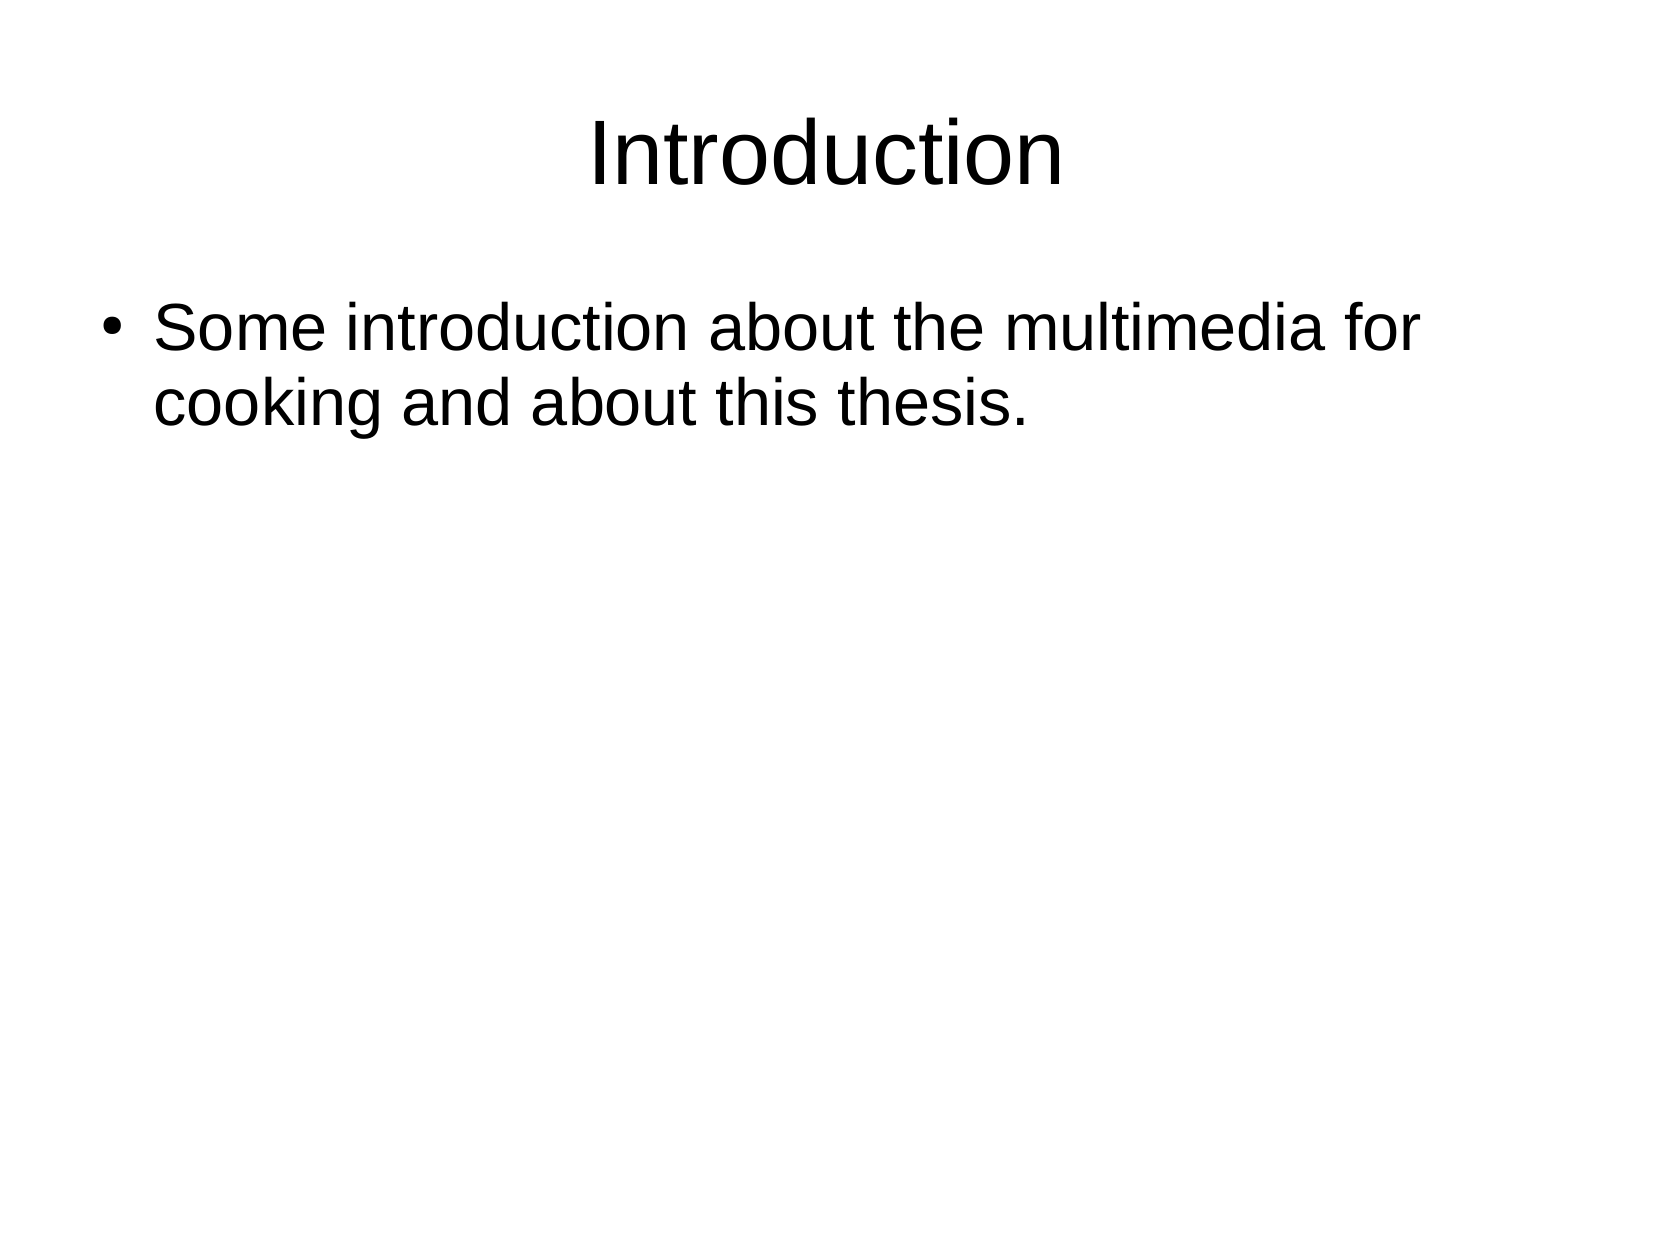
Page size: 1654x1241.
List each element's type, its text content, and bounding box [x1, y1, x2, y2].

title Introduction [82, 49, 1571, 257]
list Some introduction about the multimedia for cooking and about this thesis. [82, 290, 1538, 1010]
